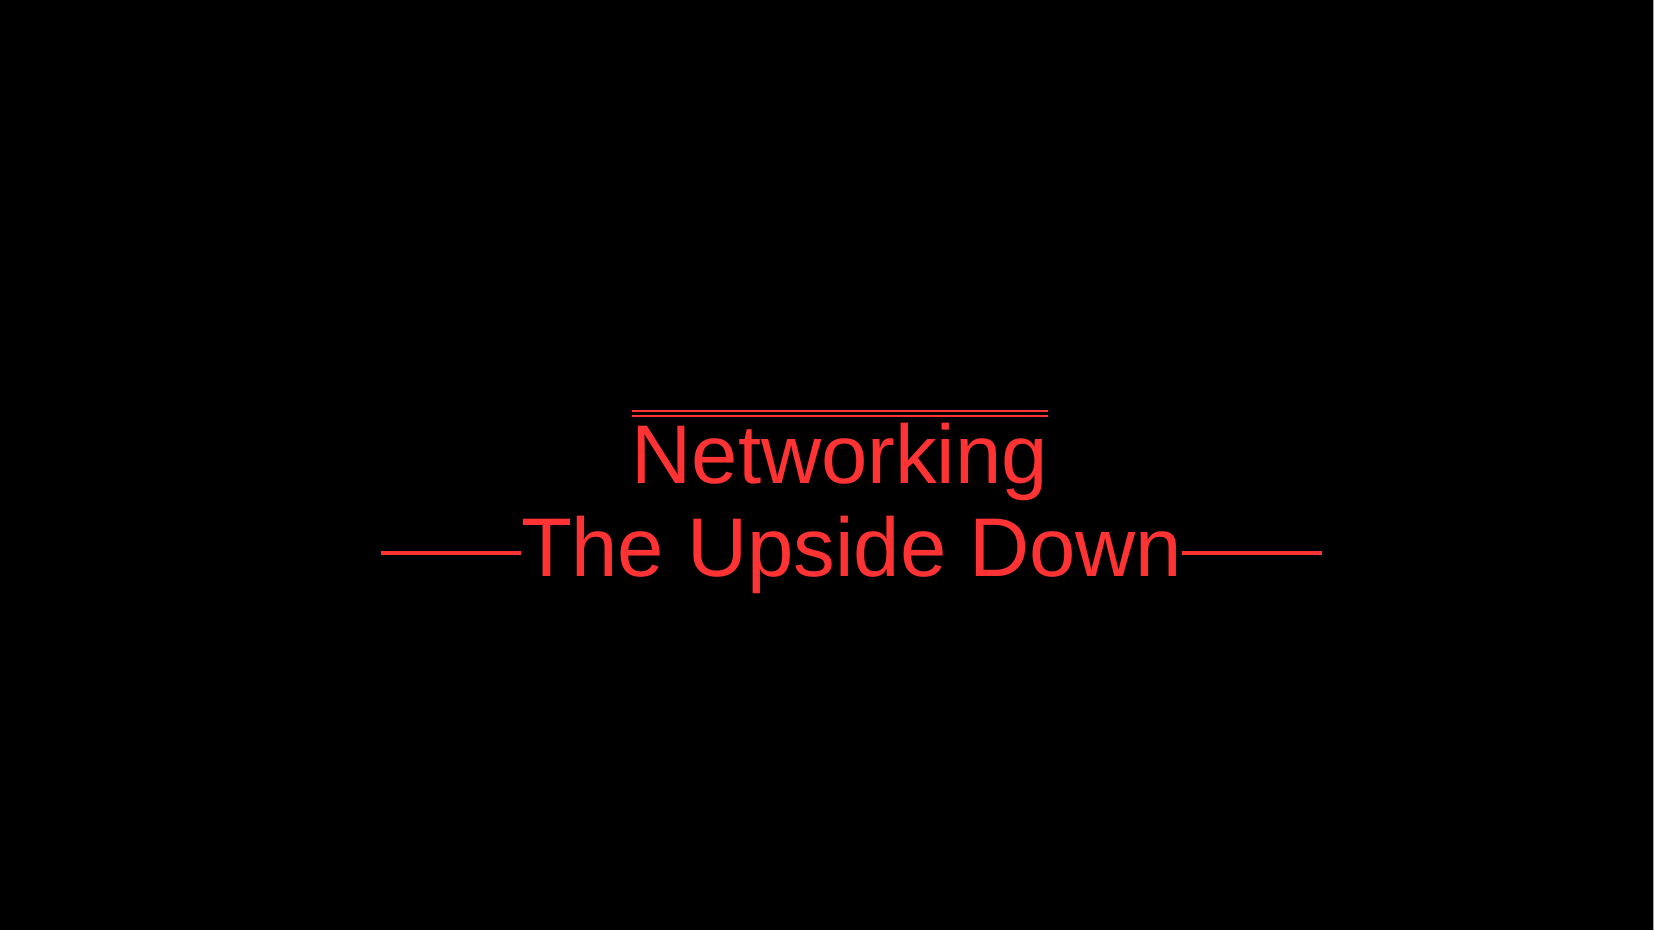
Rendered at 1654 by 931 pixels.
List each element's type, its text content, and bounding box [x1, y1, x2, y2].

text_box Networking The Upside Down [165, 401, 1516, 777]
